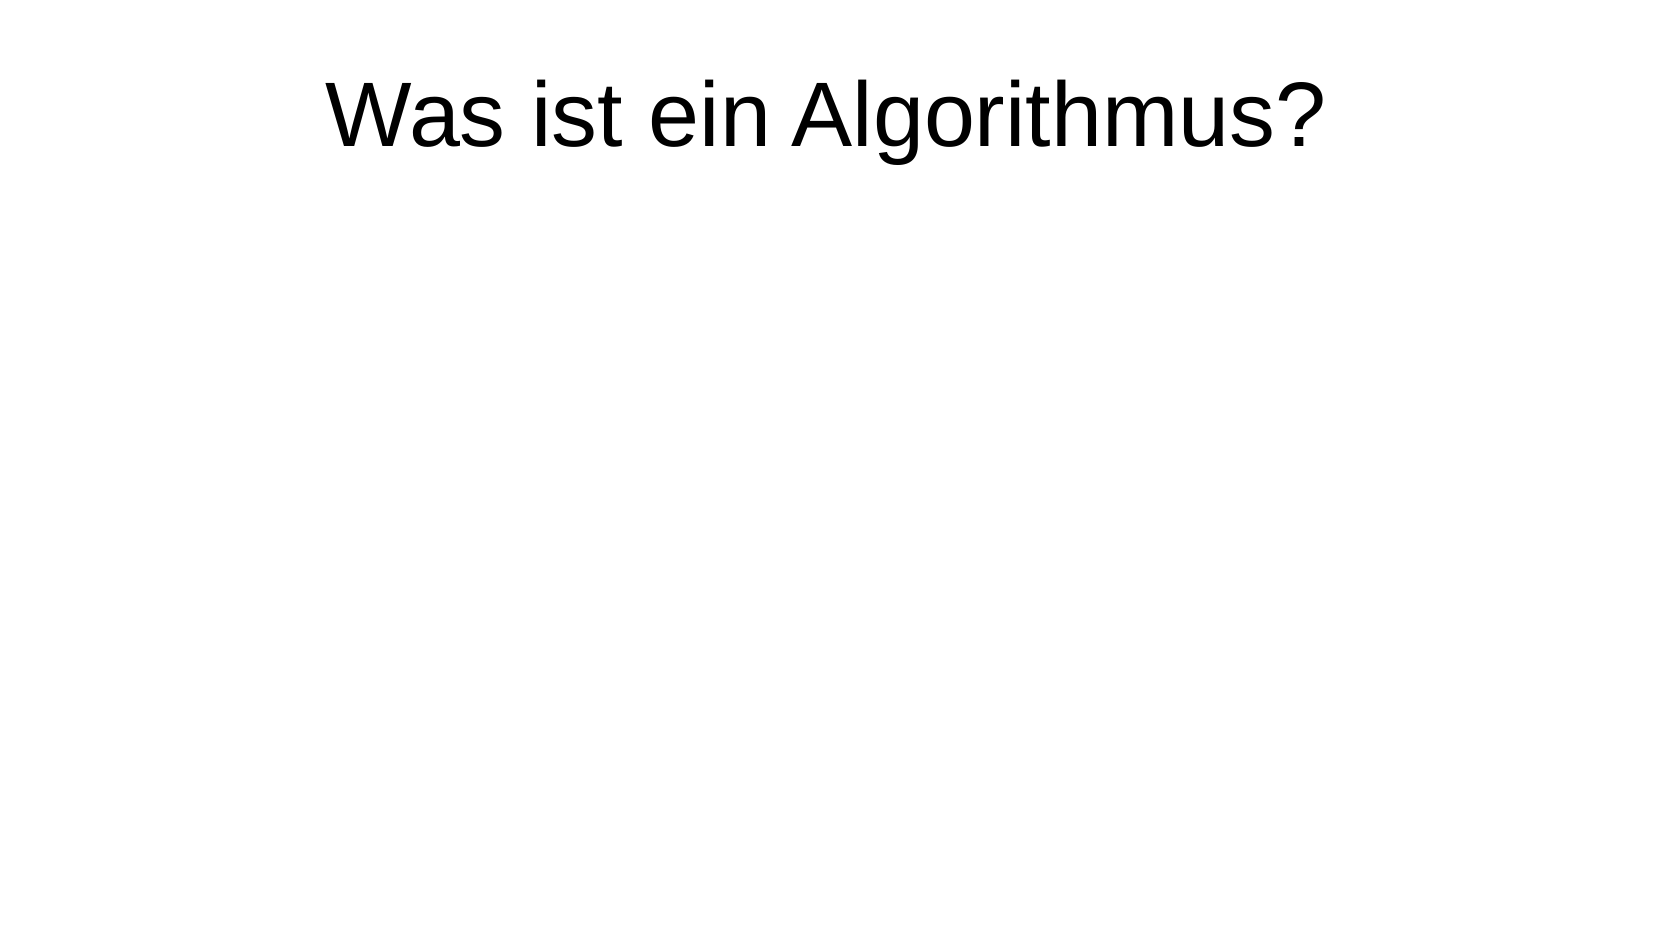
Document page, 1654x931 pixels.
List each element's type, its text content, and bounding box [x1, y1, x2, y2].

title Was ist ein Algorithmus? [82, 37, 1571, 193]
